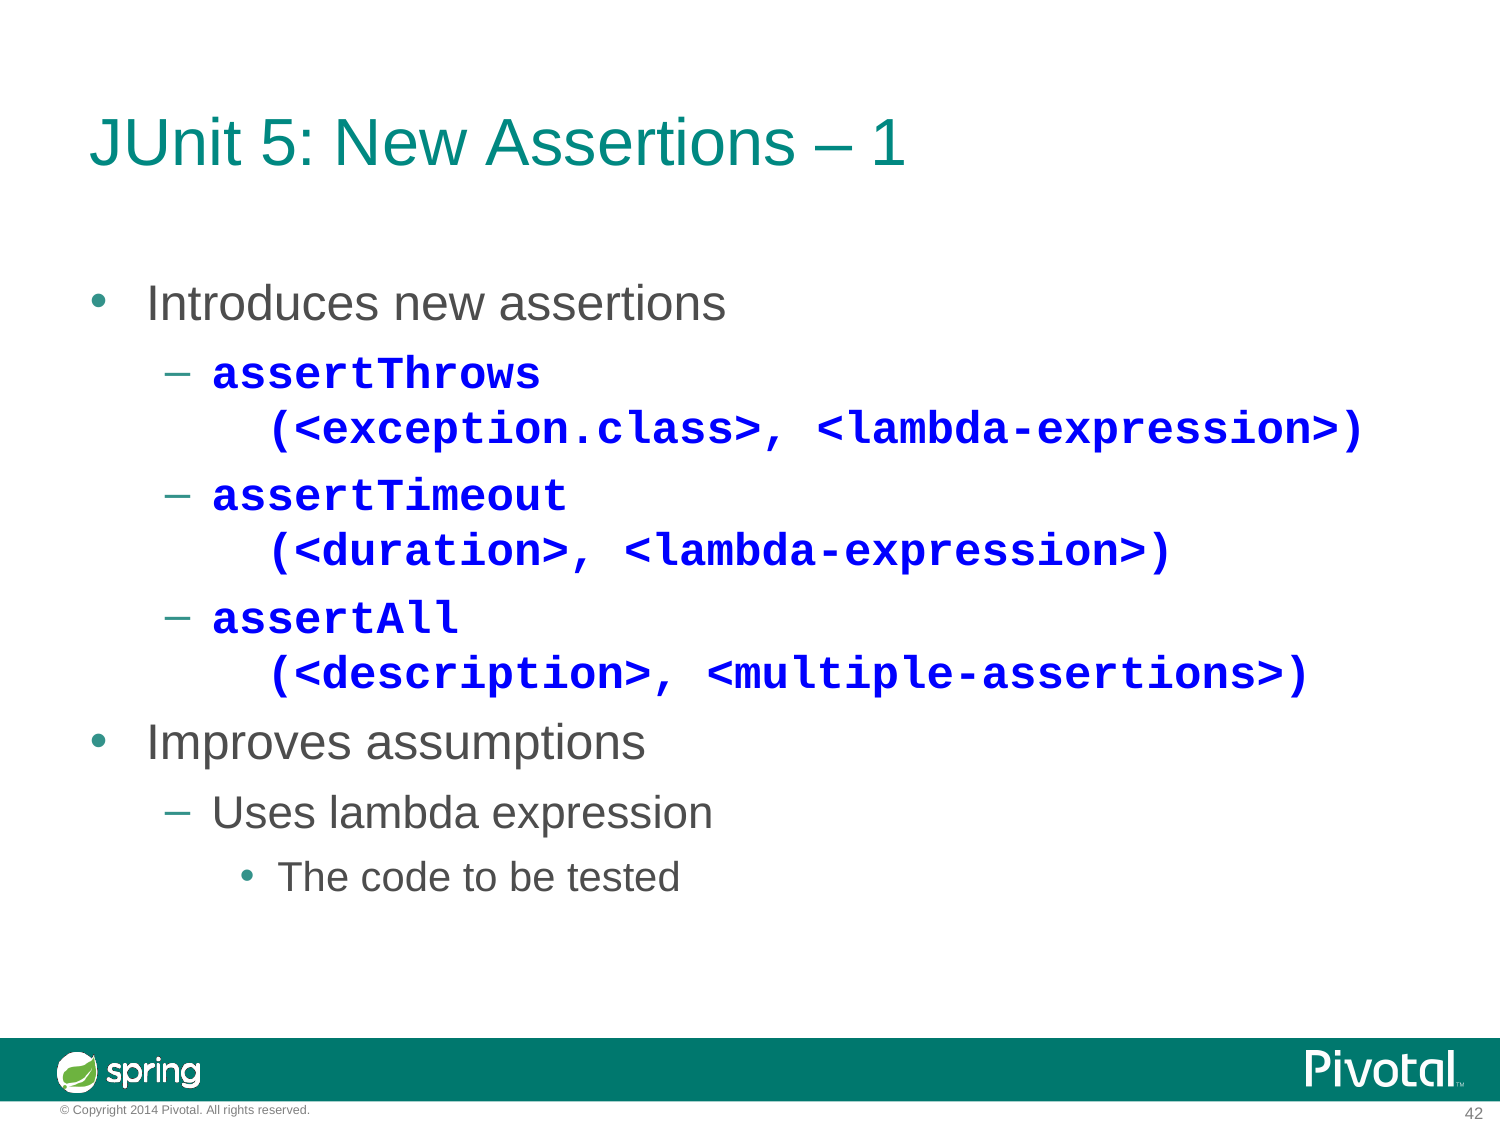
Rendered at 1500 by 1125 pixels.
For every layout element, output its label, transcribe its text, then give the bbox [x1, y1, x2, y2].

picture [32, 1041, 210, 1103]
picture [1306, 1050, 1464, 1087]
list Introduces new assertions assertThrows (<exception.class>, <lambda-expression>) assertTimeout (<duration>, <lambda-expression>) assertAll (<description>, <multiple-assertions>) Improves assumptions Uses lambda expression The code to be tested [75, 262, 1426, 1023]
title JUnit 5: New Assertions – 1 [75, 45, 1426, 233]
